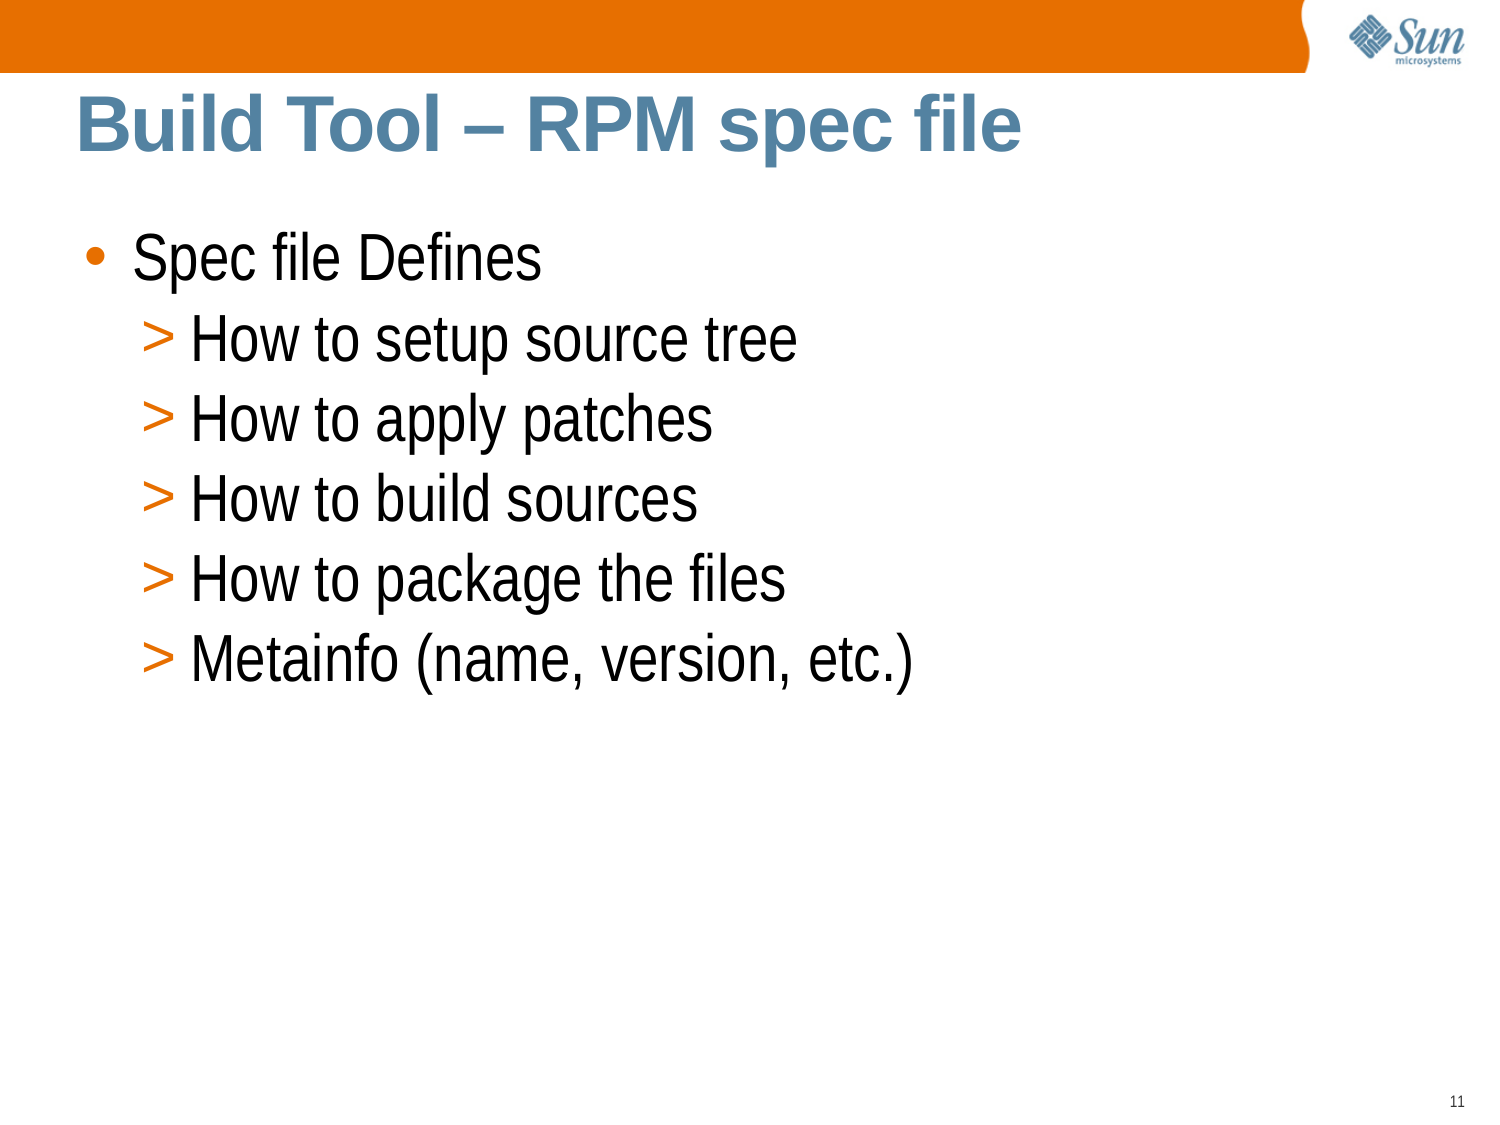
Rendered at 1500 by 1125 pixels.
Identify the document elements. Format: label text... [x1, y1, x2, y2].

picture [0, 0, 1500, 73]
title Build Tool – RPM spec file [75, 87, 1437, 192]
list Spec file Defines How to setup source tree How to apply patches How to build sources How to package the files Metainfo (name, version, etc.) [64, 228, 1401, 1045]
